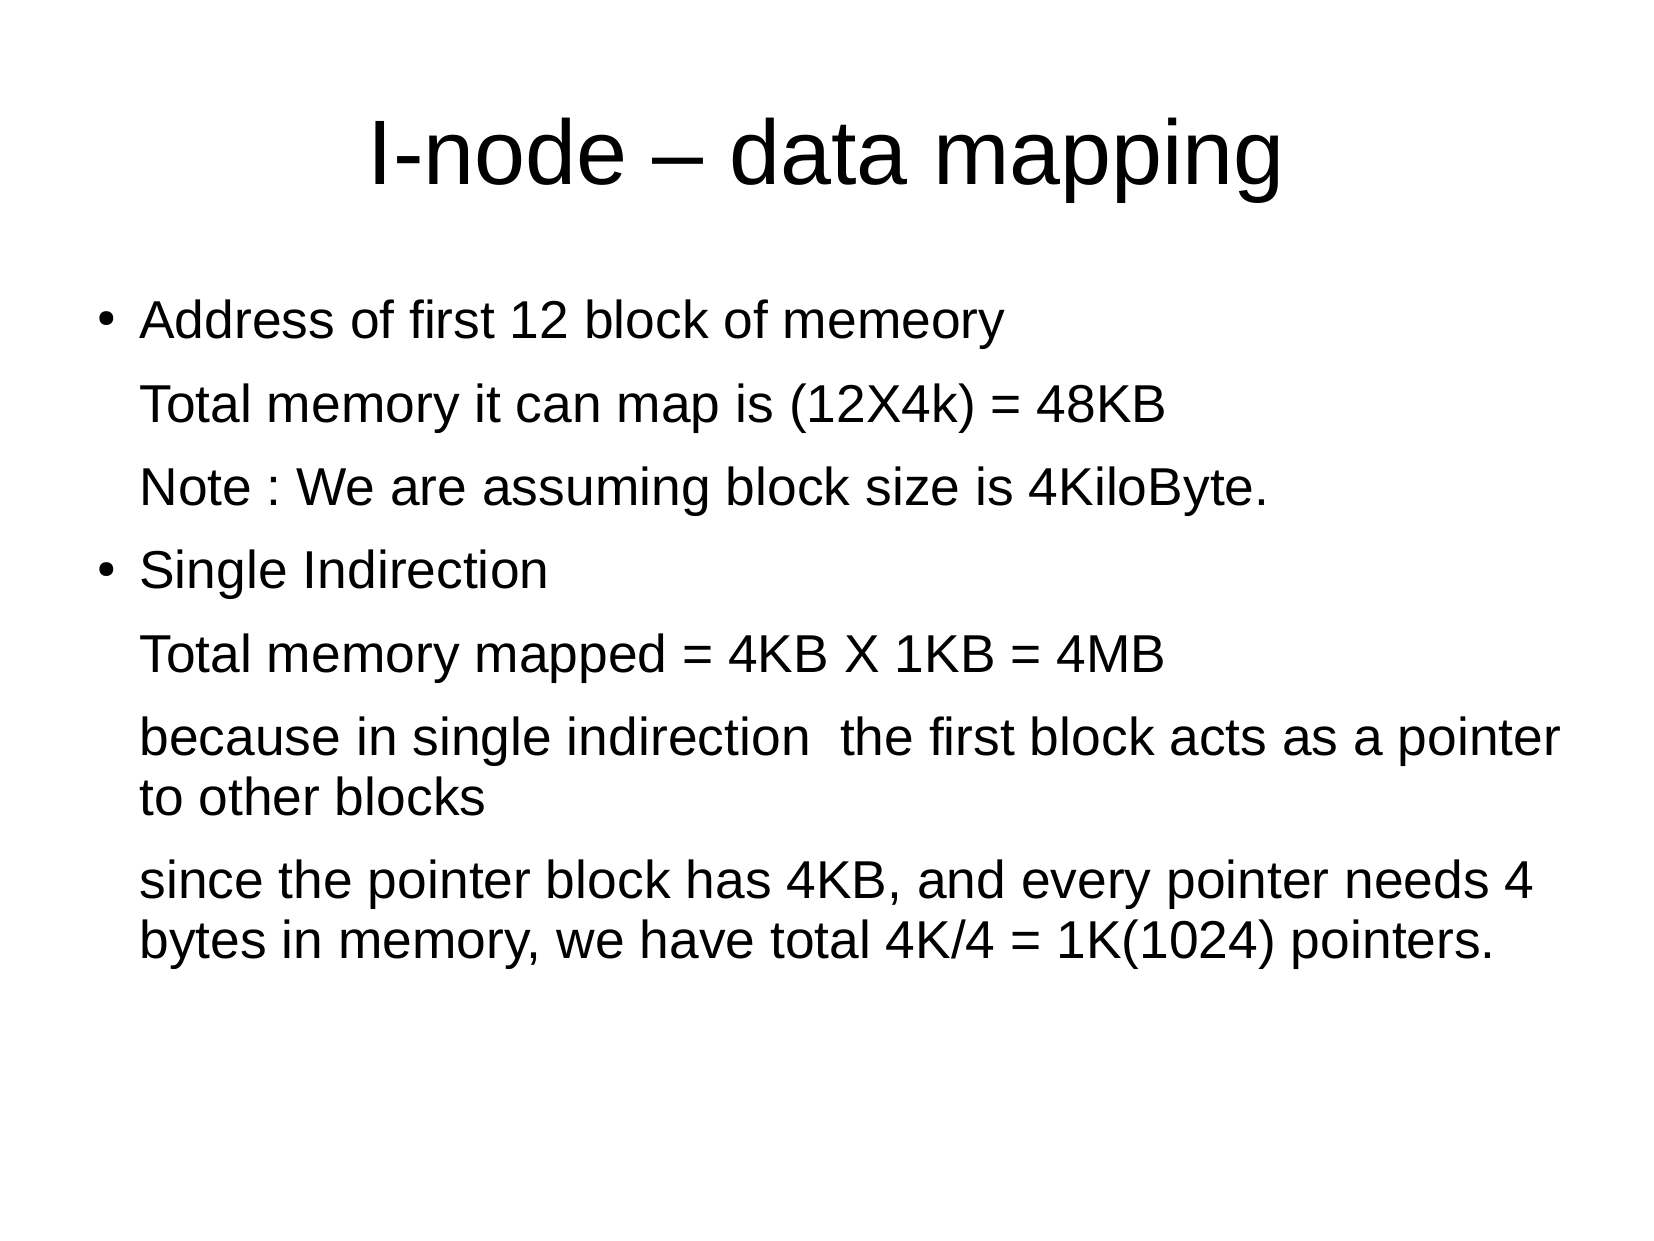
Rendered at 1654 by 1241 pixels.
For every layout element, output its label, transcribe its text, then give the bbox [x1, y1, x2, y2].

list Address of first 12 block of memeory Total memory it can map is (12X4k) = 48KB Note : We are assuming block size is 4KiloByte. Single Indirection Total memory mapped = 4KB X 1KB = 4MB because in single indirection the first block acts as a pointer to other blocks since the pointer block has 4KB, and every pointer needs 4 bytes in memory, we have total 4K/4 = 1K(1024) pointers. [82, 290, 1571, 1010]
title I-node – data mapping [82, 49, 1571, 257]
